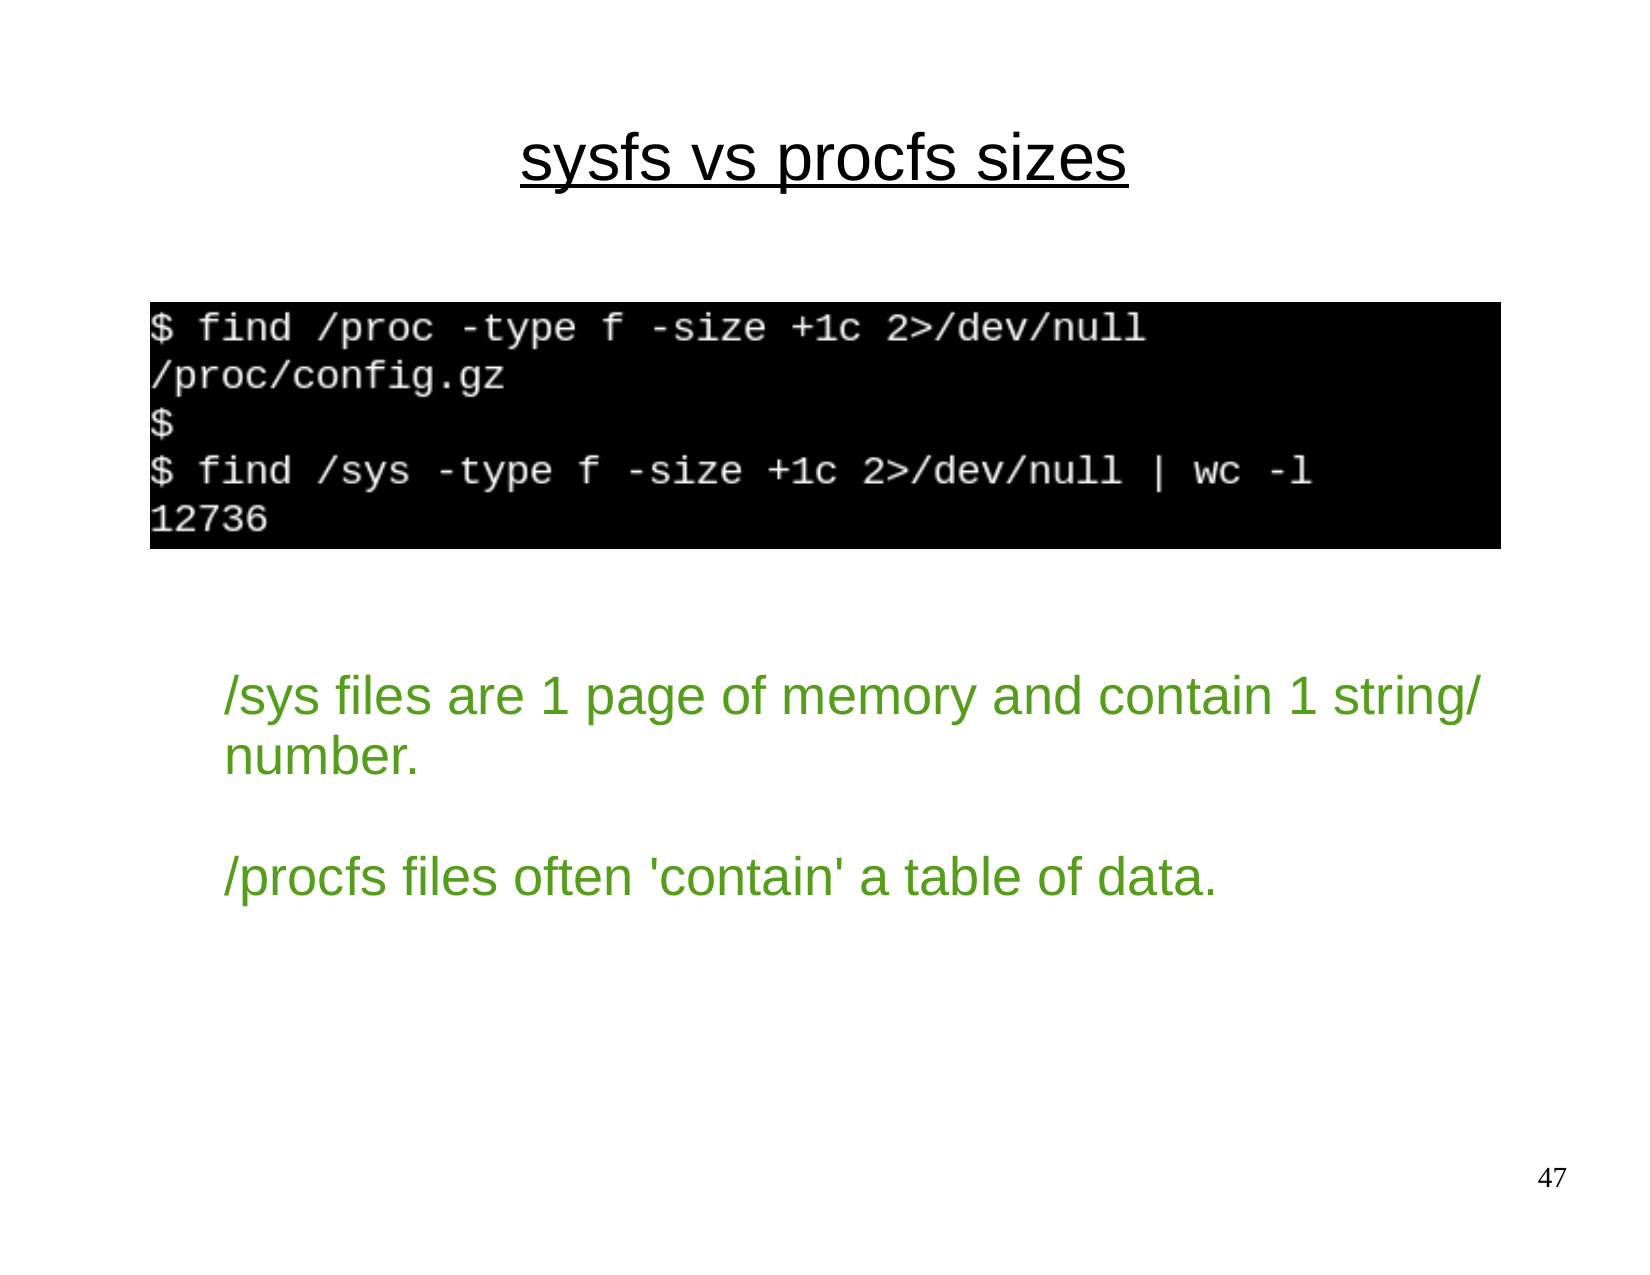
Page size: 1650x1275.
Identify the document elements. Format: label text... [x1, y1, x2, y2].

title sysfs vs procfs sizes [82, 50, 1568, 264]
picture [150, 302, 1501, 549]
text_box /sys files are 1 page of memory and contain 1 string/ number. /procfs files often 'contain' a table of data. [209, 657, 1512, 1011]
